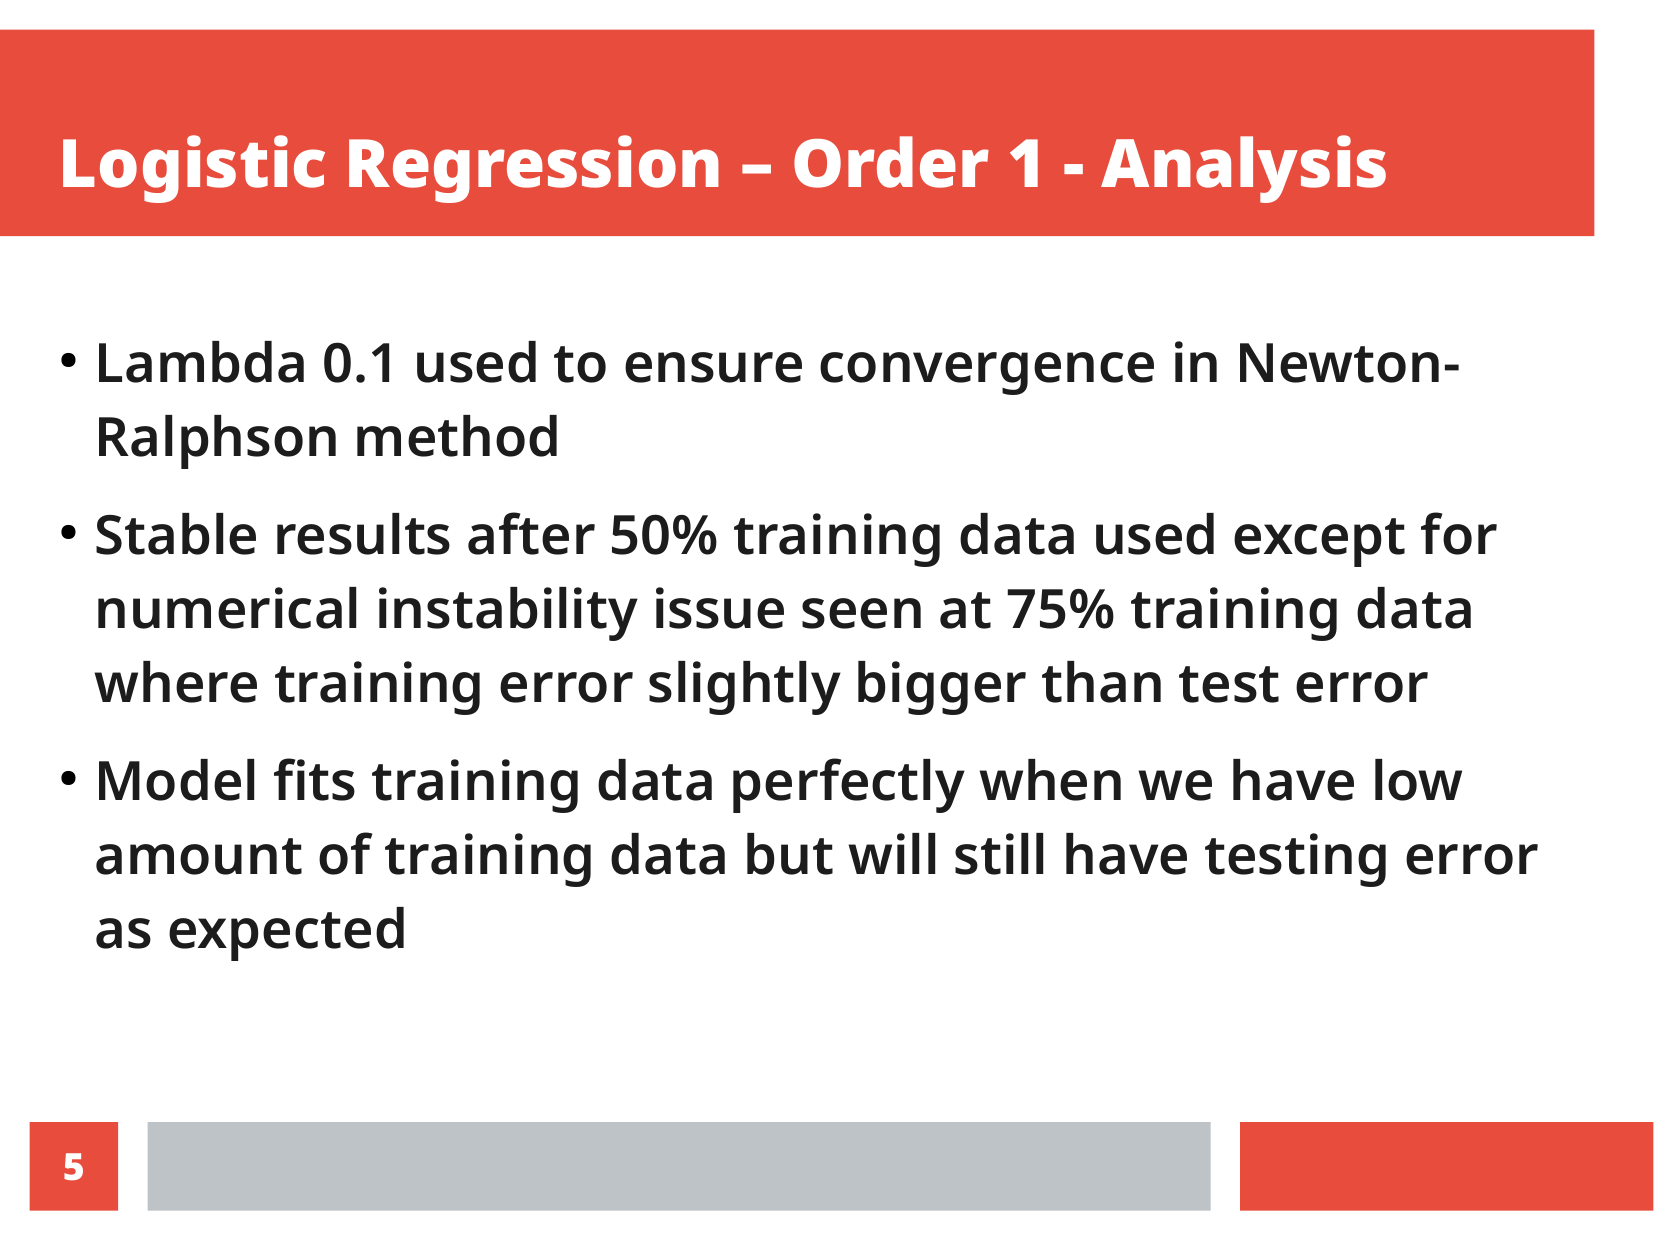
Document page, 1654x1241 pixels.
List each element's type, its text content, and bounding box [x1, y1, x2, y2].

list Lambda 0.1 used to ensure convergence in Newton-Ralphson method Stable results after 50% training data used except for numerical instability issue seen at 75% training data where training error slightly bigger than test error Model fits training data perfectly when we have low amount of training data but will still have testing error as expected [59, 324, 1565, 1093]
title Logistic Regression – Order 1 - Analysis [59, 59, 1595, 207]
